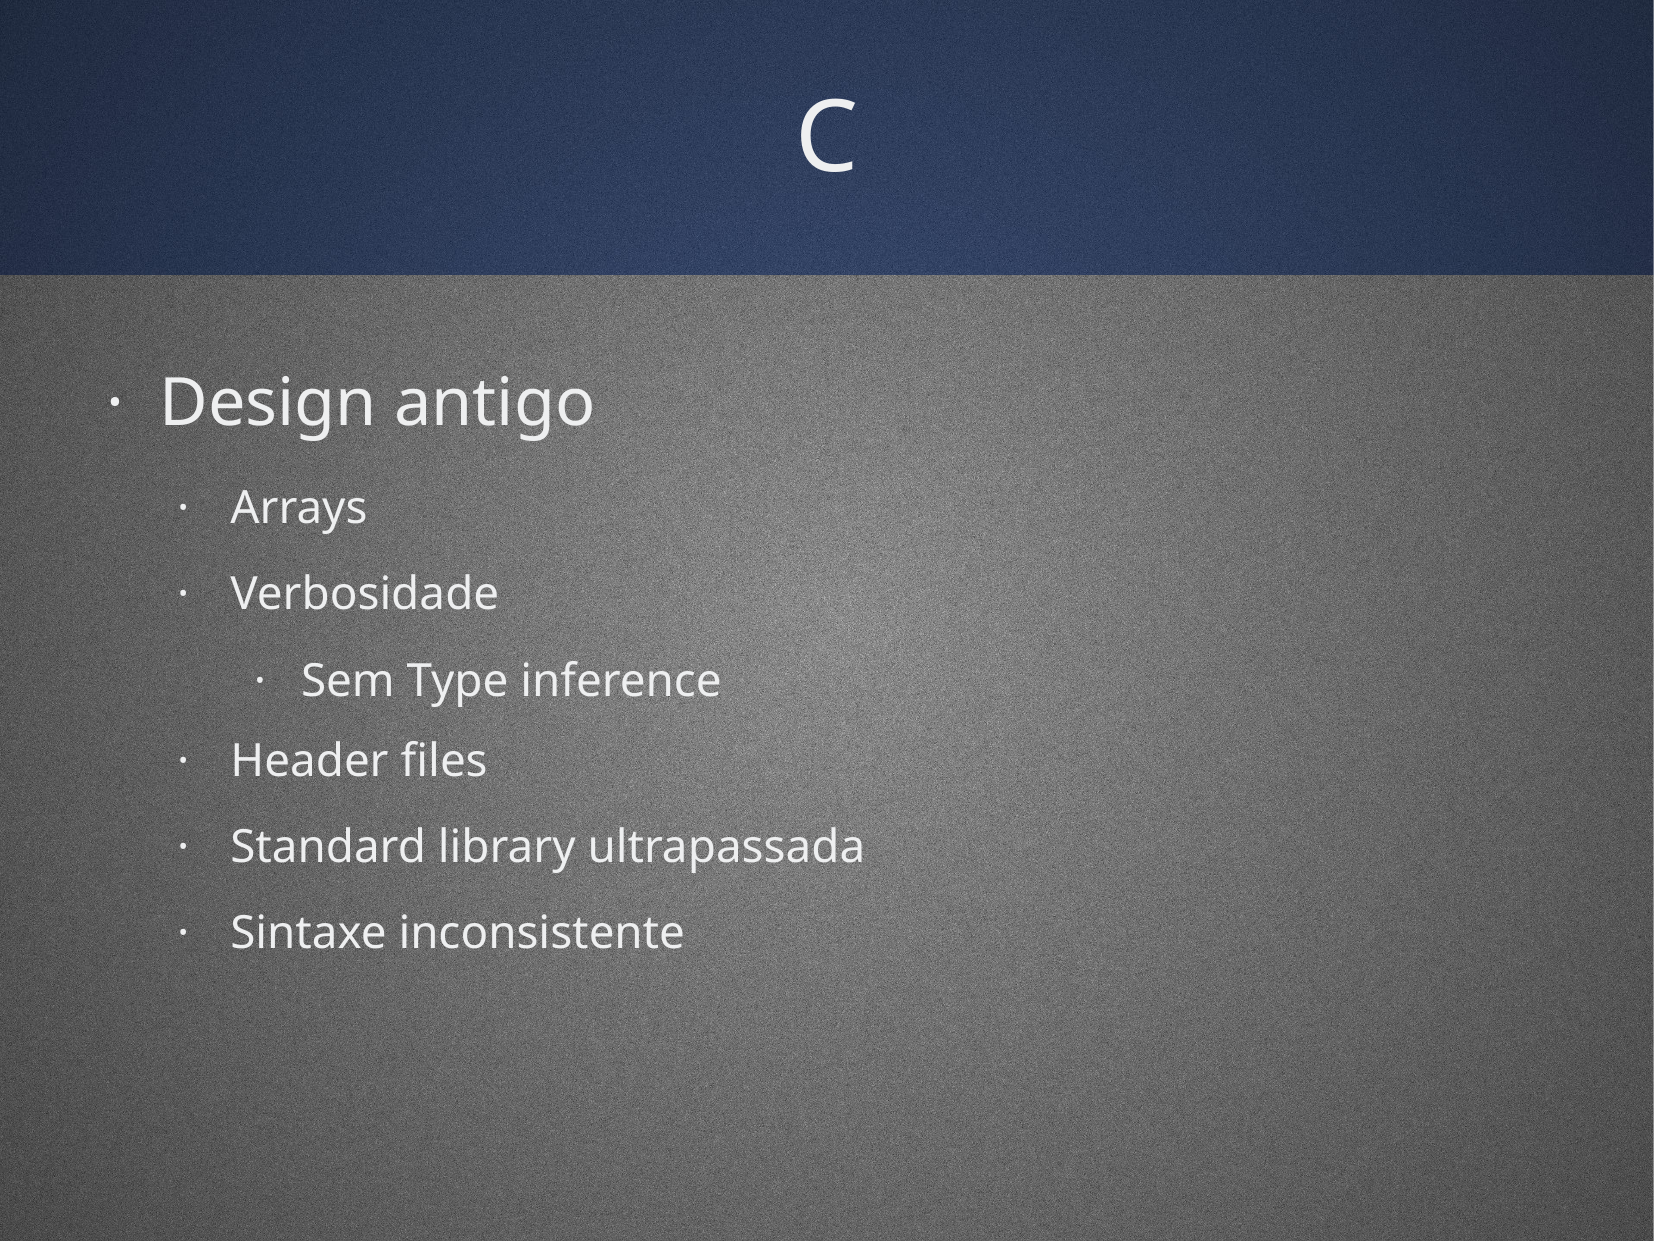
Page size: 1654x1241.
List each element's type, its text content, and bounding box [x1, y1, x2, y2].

picture [0, 0, 1654, 1241]
title C [88, 29, 1565, 237]
list Design antigo Arrays Verbosidade Sem Type inference Header files Standard library ultrapassada Sintaxe inconsistente [88, 354, 1565, 1063]
